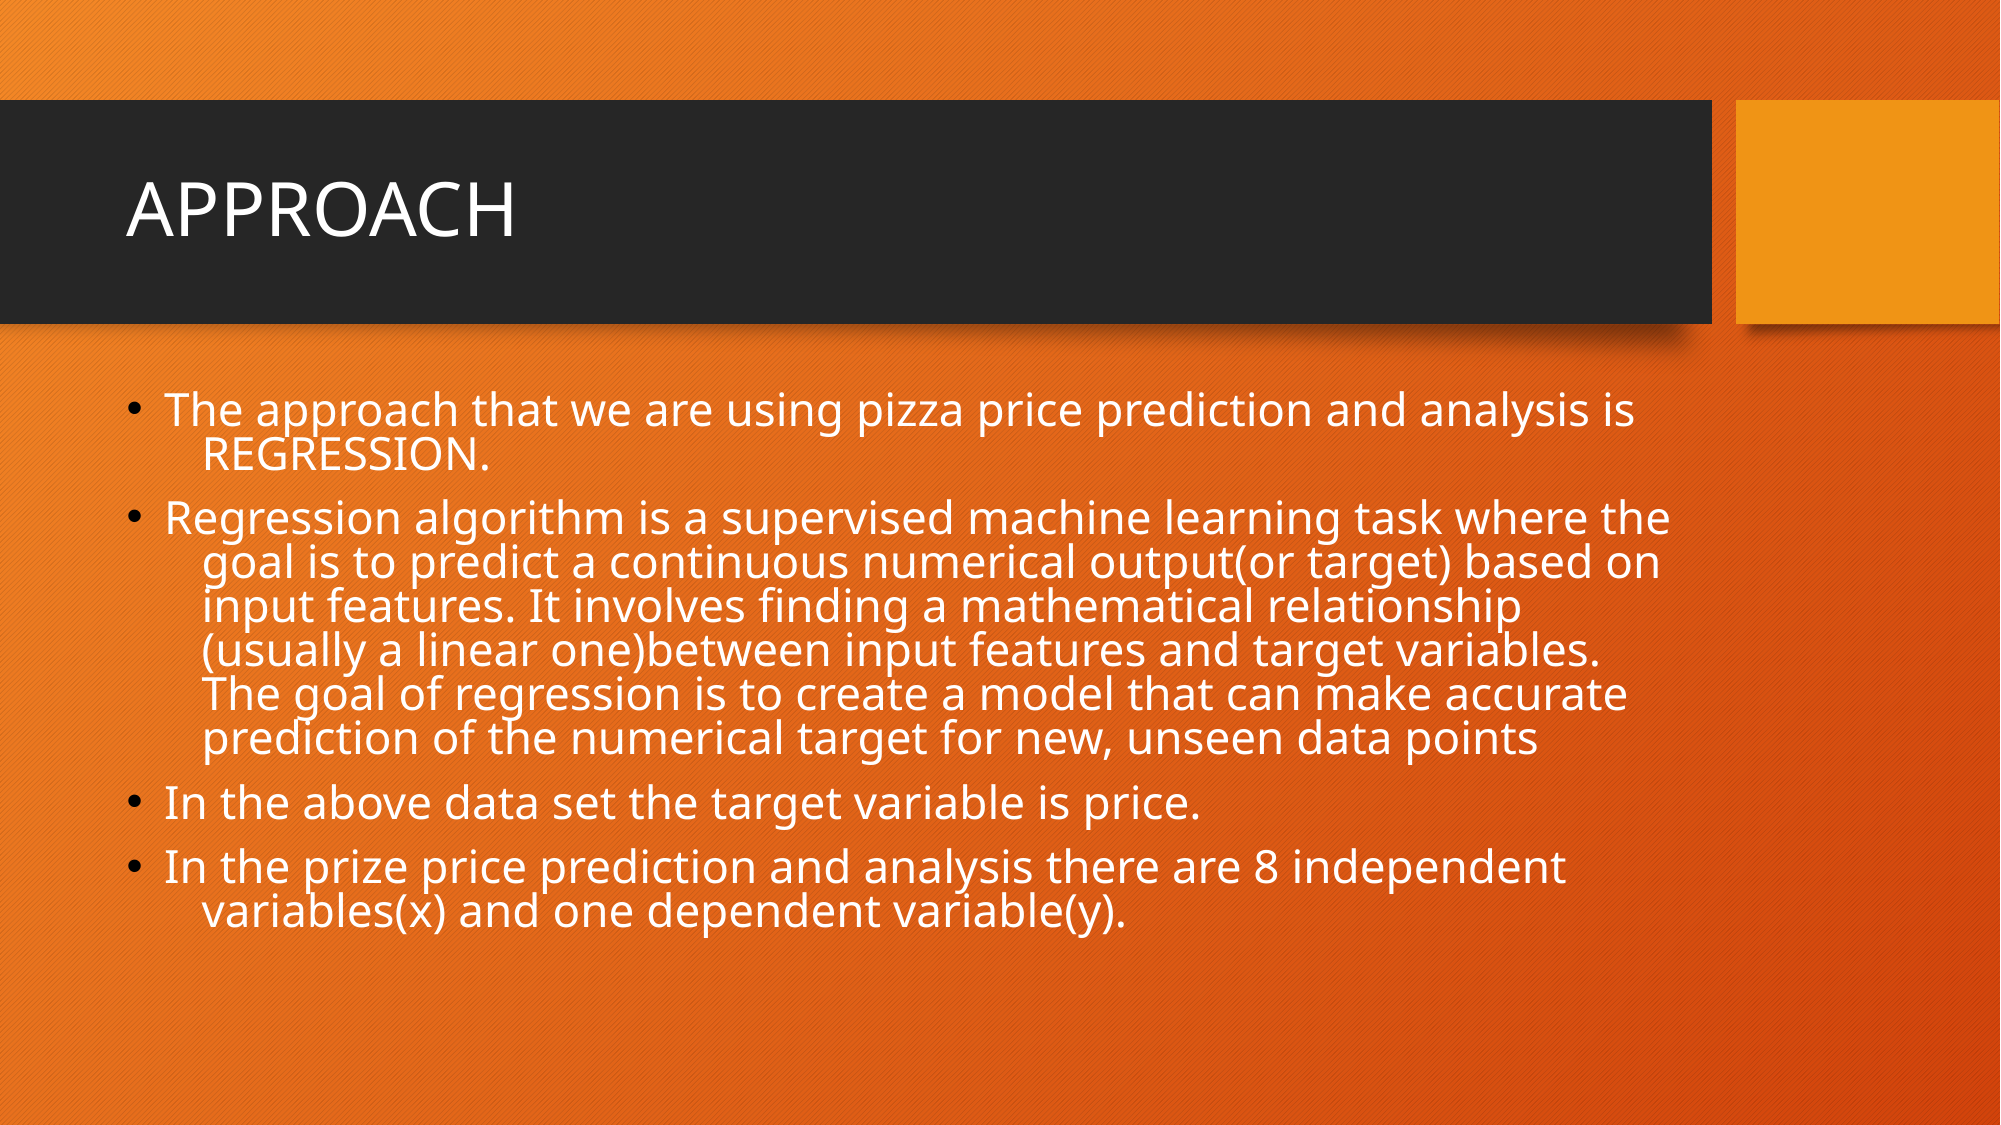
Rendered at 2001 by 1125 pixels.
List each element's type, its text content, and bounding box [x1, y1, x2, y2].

list The approach that we are using pizza price prediction and analysis is REGRESSION. Regression algorithm is a supervised machine learning task where the goal is to predict a continuous numerical output(or target) based on input features. It involves finding a mathematical relationship (usually a linear one)between input features and target variables. The goal of regression is to create a model that can make accurate prediction of the numerical target for new, unseen data points In the above data set the target variable is price. In the prize price prediction and analysis there are 8 independent variables(x) and one dependent variable(y). [111, 383, 1689, 974]
title APPROACH [111, 123, 1689, 301]
